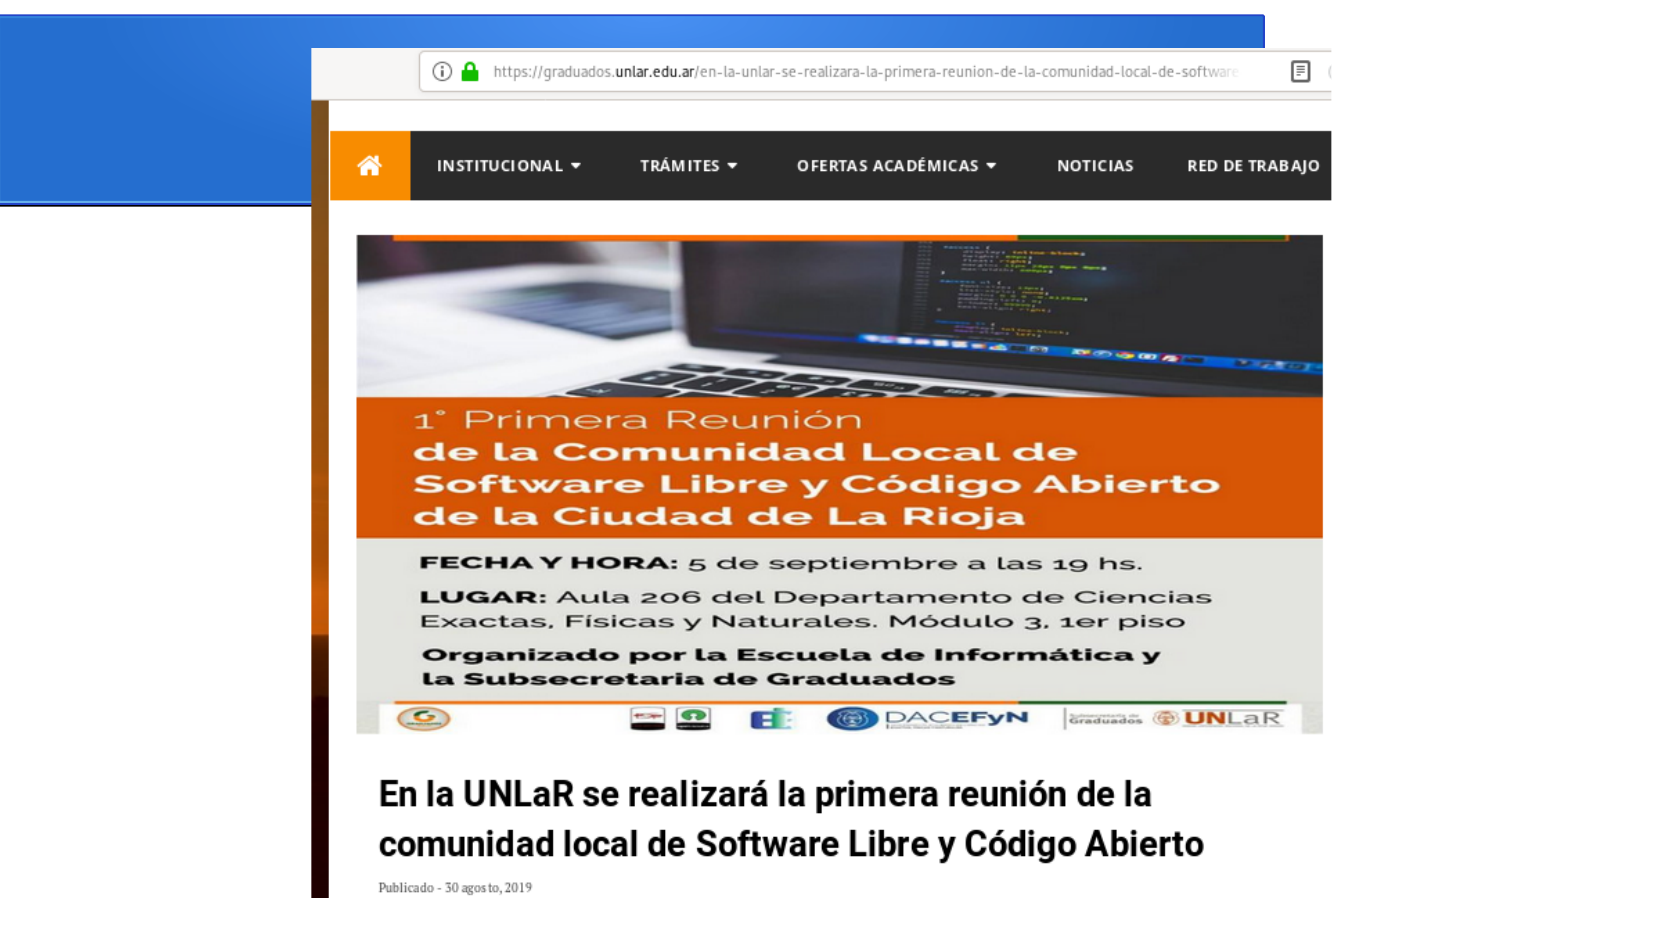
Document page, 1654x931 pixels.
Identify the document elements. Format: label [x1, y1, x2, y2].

picture [311, 48, 1332, 898]
